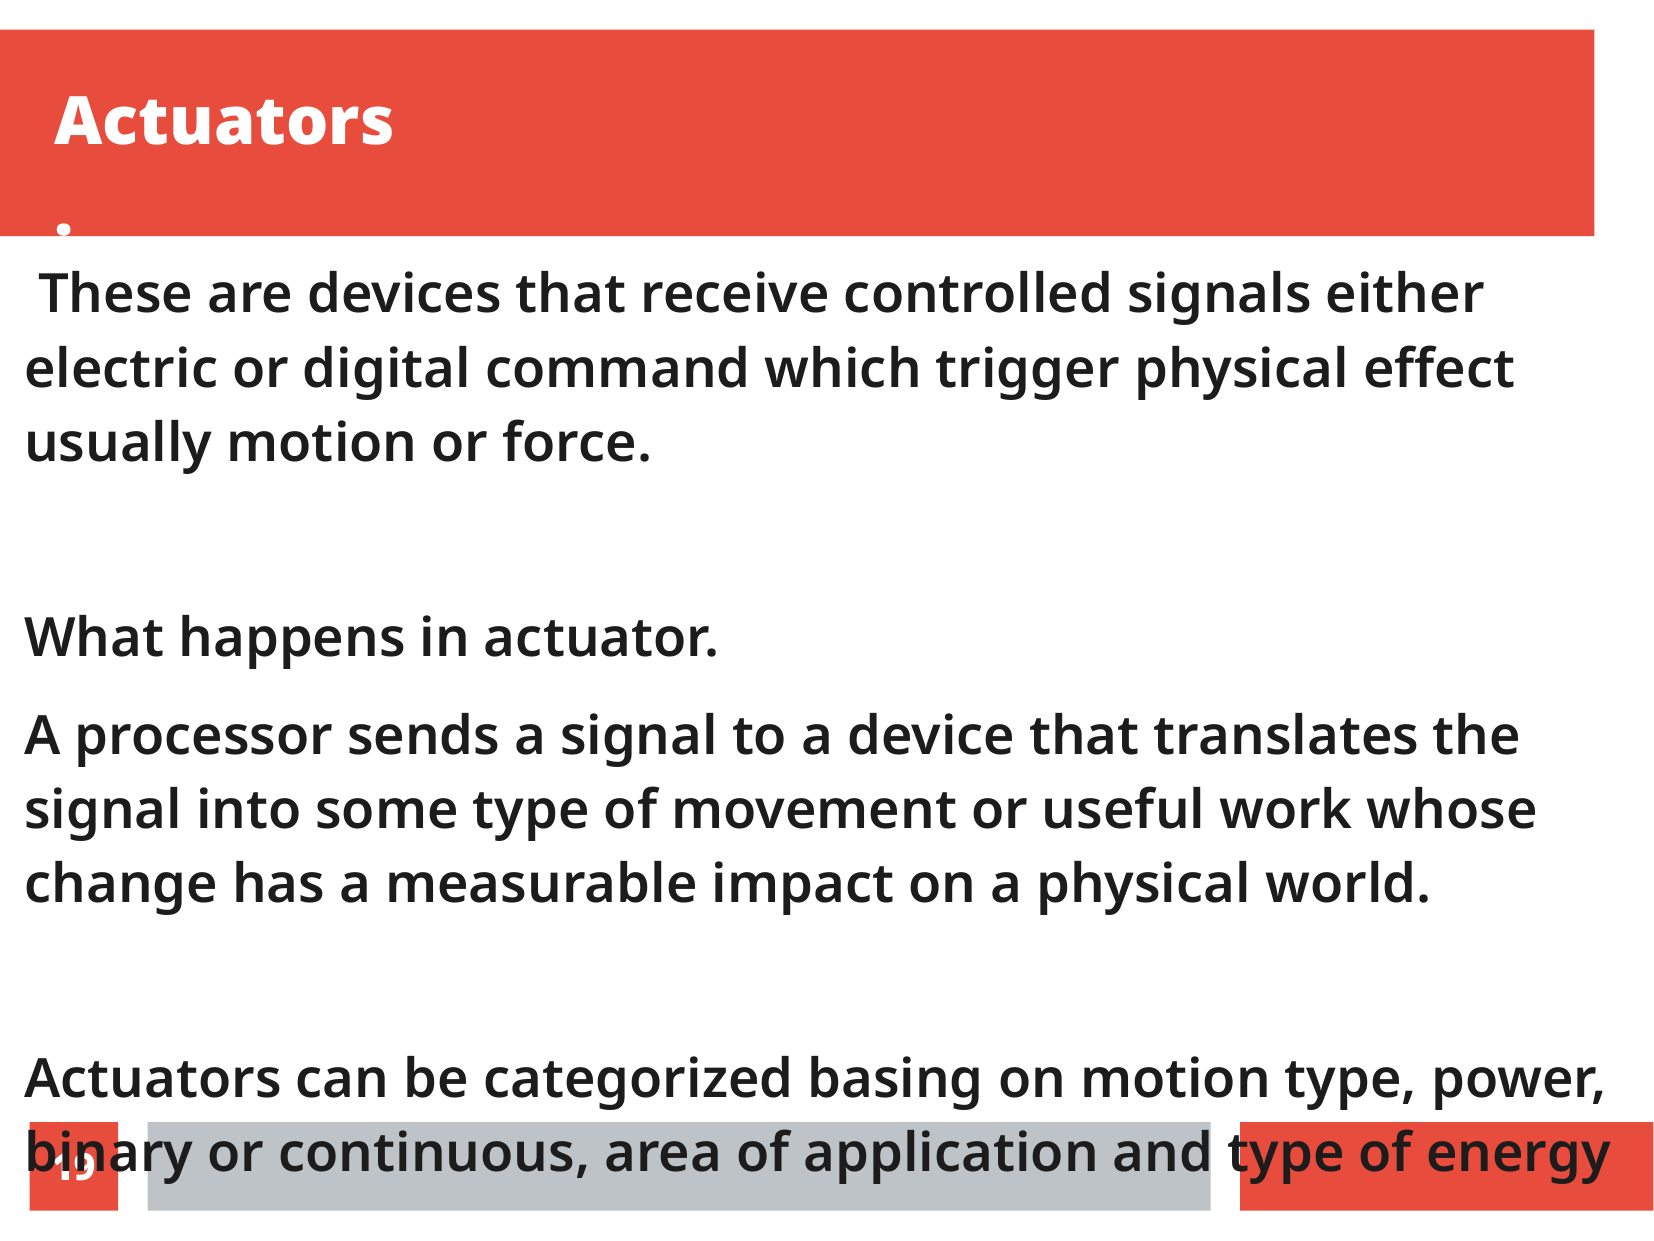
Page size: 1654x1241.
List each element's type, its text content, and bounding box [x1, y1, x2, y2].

list These are devices that receive controlled signals either electric or digital command which trigger physical effect usually motion or force. What happens in actuator. A processor sends a signal to a device that translates the signal into some type of movement or useful work whose change has a measurable impact on a physical world. Actuators can be categorized basing on motion type, power, binary or continuous, area of application and type of energy [24, 255, 1636, 1201]
title Actuators . [54, 77, 1590, 255]
